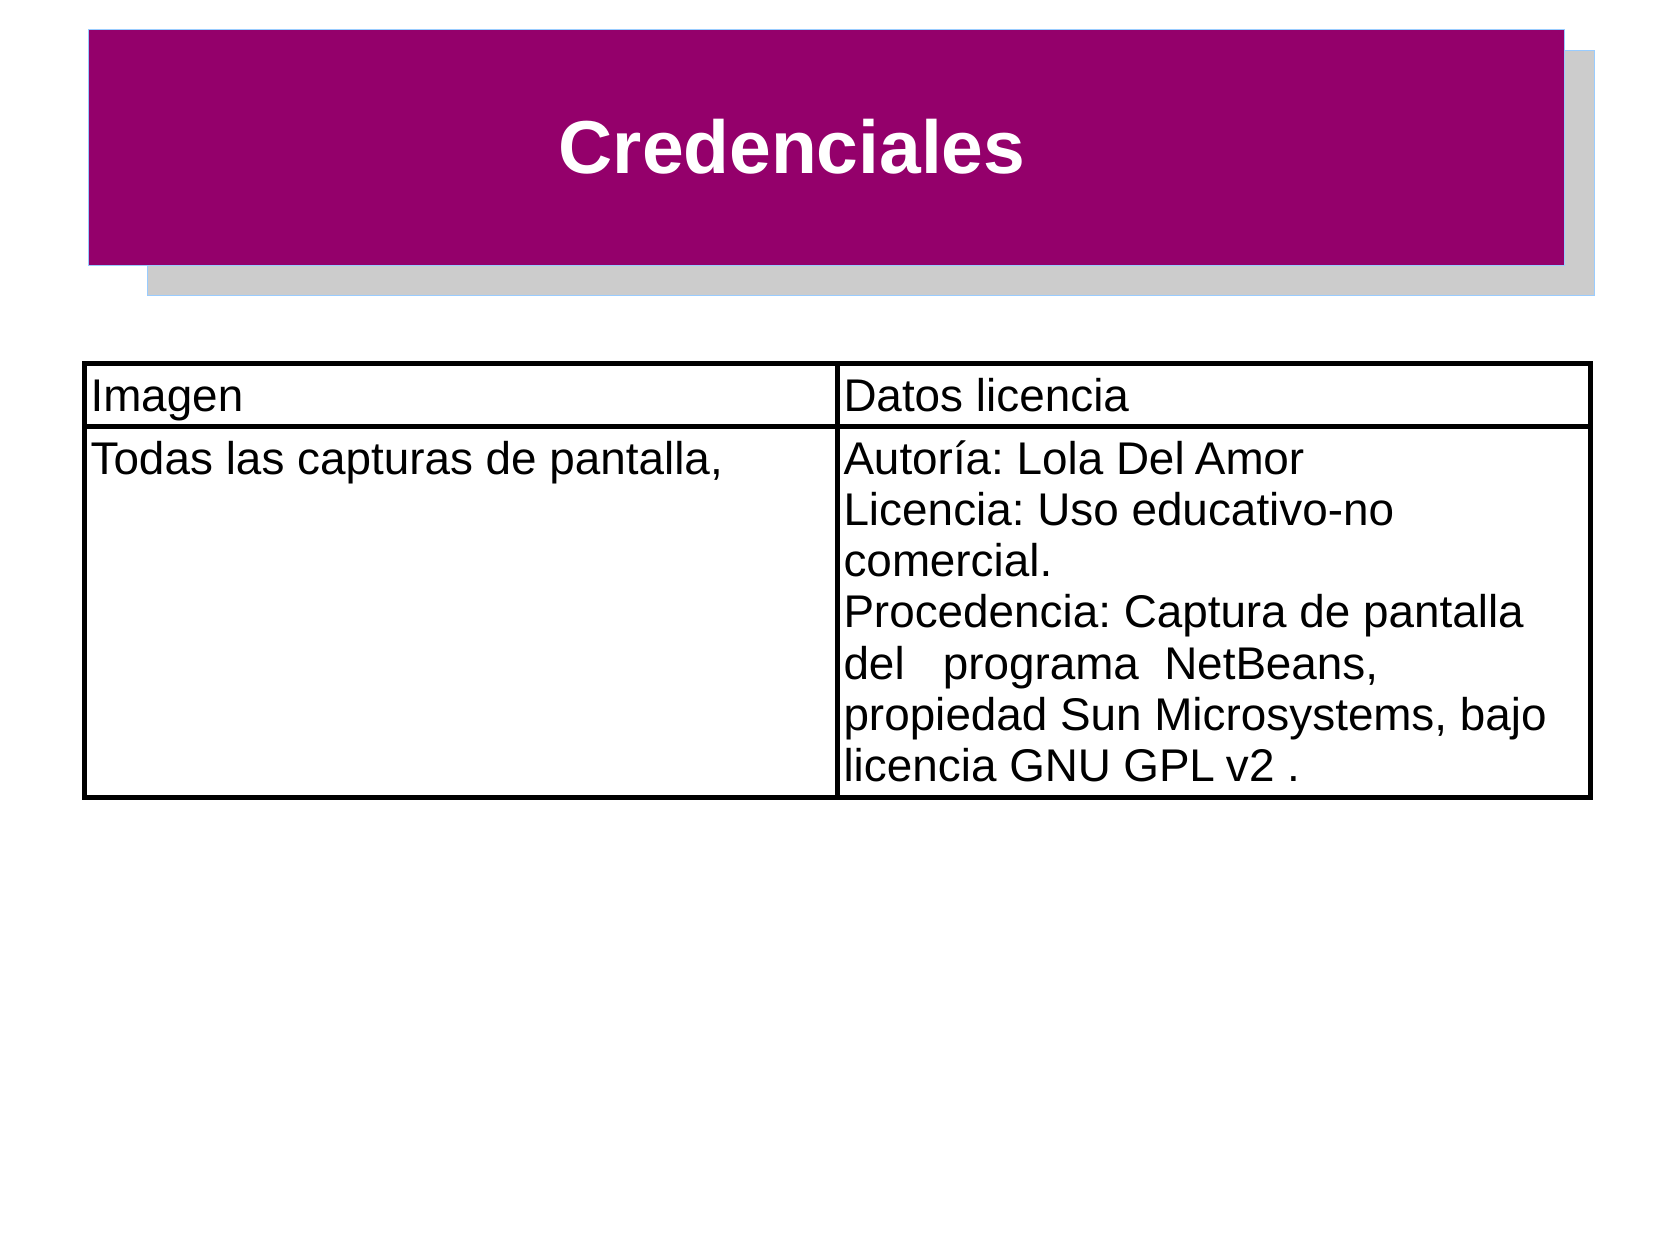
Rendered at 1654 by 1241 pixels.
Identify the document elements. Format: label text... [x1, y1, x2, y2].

table_header Datos licencia [840, 366, 1588, 424]
table_cell Todas las capturas de pantalla, [87, 429, 835, 795]
table_cell Autoría: Lola Del Amor Licencia: Uso educativo-no comercial. Procedencia: Captura de pantalla del programa NetBeans, propiedad Sun Microsystems, bajo licencia GNU GPL v2 . [840, 429, 1588, 795]
text_box Credenciales [88, 29, 1565, 266]
text_box [147, 50, 1595, 296]
table_header Imagen [87, 366, 835, 424]
